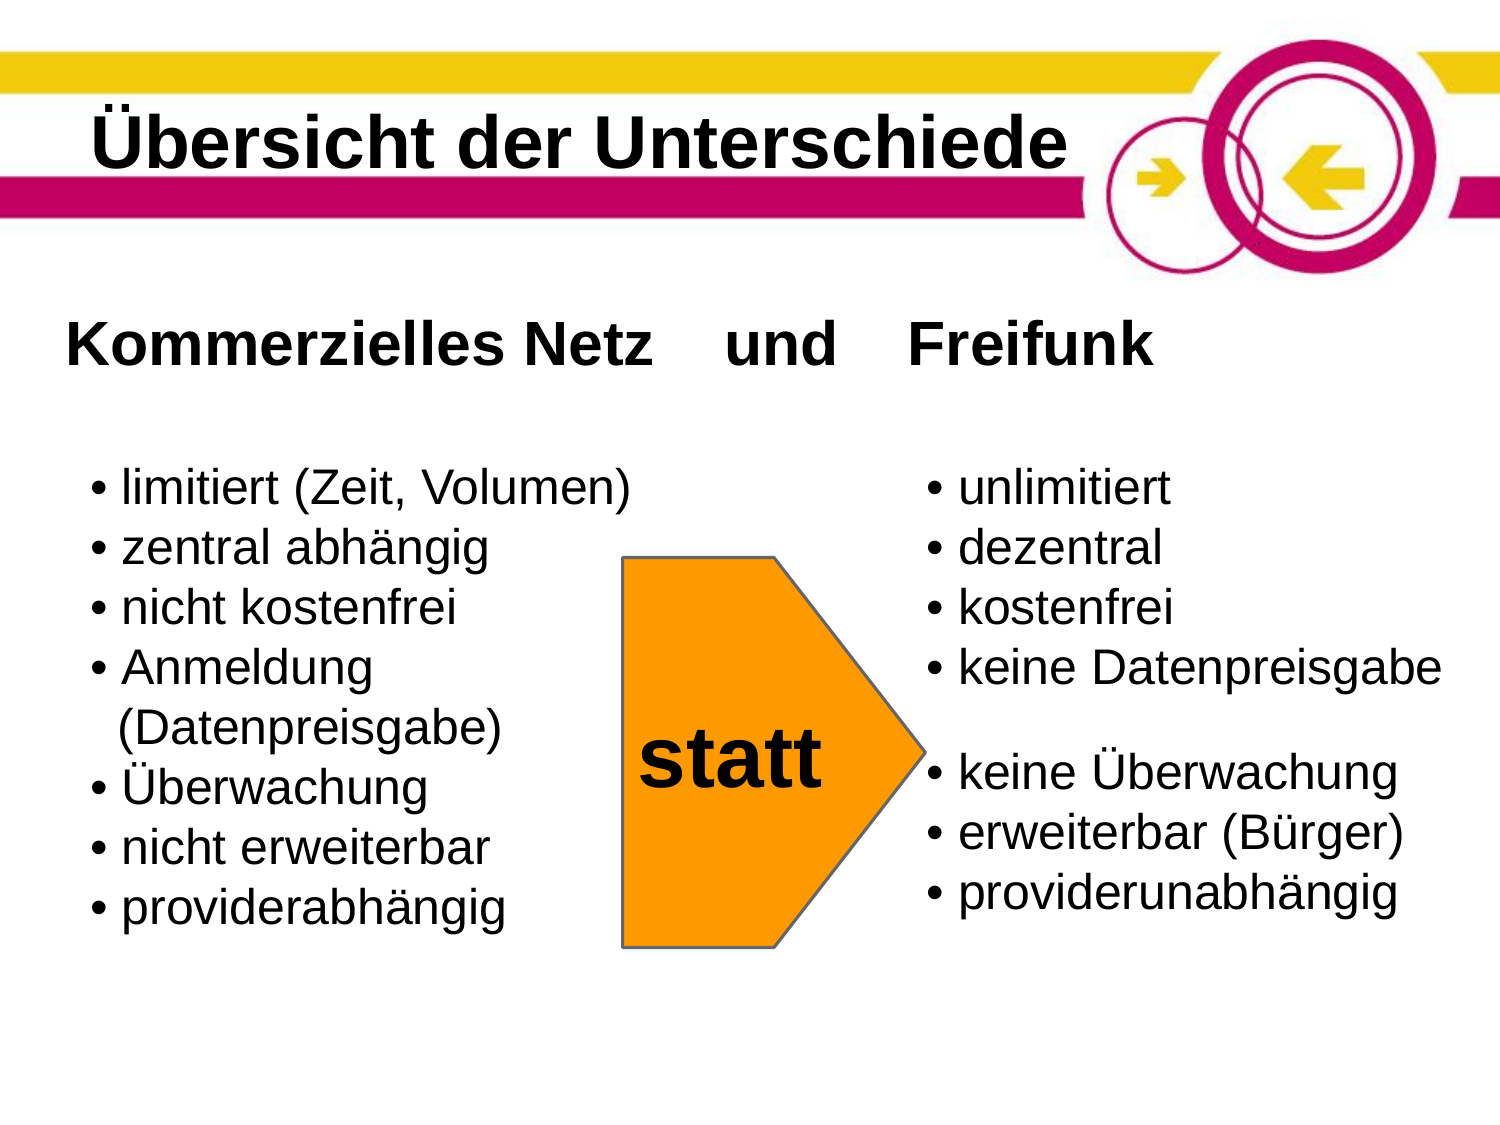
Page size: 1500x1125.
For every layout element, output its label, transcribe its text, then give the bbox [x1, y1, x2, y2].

text_box statt [622, 557, 926, 948]
text_box • limitiert (Zeit, Volumen) • zentral abhängig • nicht kostenfrei • Anmeldung (Datenpreisgabe) • Überwachung • nicht erweiterbar • providerabhängig [75, 439, 668, 1068]
text_box Übersicht der Unterschiede [75, 11, 1425, 200]
text_box Kommerzielles Netz und Freifunk [51, 288, 1251, 416]
text_box • unlimitiert • dezentral • kostenfrei • keine Datenpreisgabe • keine Überwachung • erweiterbar (Bürger) • providerunabhängig [911, 439, 1460, 1068]
